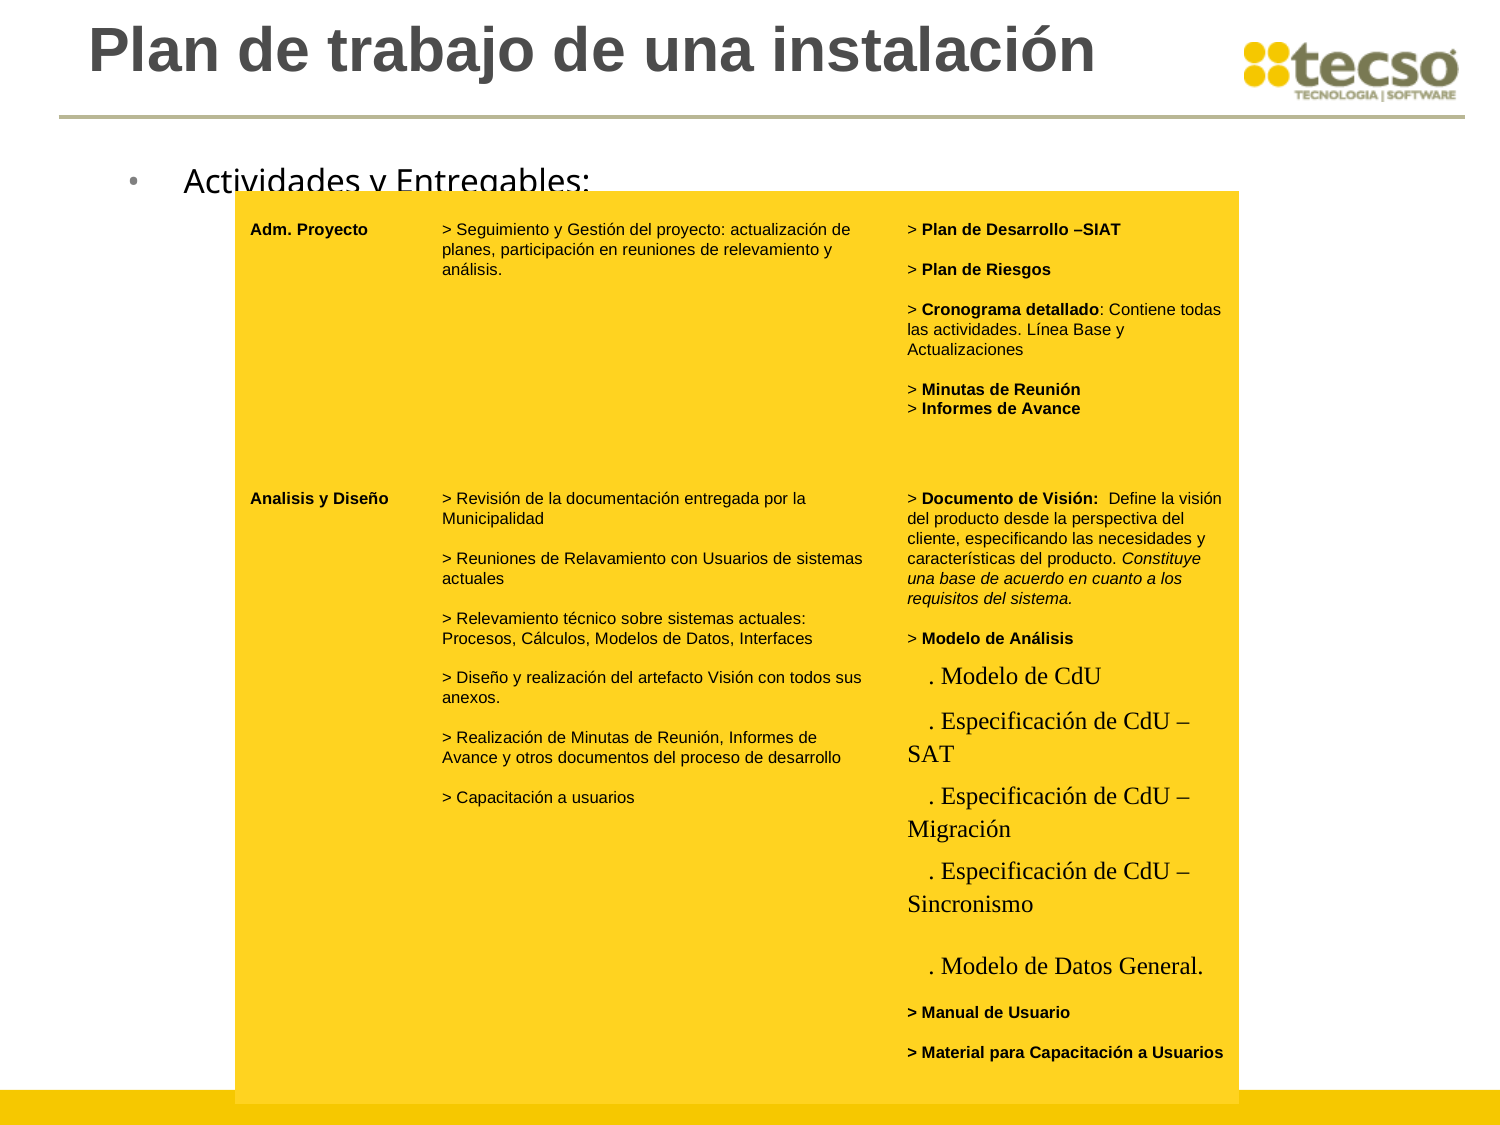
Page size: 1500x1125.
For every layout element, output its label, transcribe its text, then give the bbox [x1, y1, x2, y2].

table_header Adm. Proyecto [235, 191, 427, 460]
table_header > Plan de Desarrollo –SIAT > Plan de Riesgos > Cronograma detallado: Contiene todas las actividades. Línea Base y Actualizaciones > Minutas de Reunión > Informes de Avance [893, 191, 1239, 460]
table_cell Analisis y Diseño [235, 460, 427, 1104]
title Plan de trabajo de una instalación [73, 6, 1238, 211]
picture [1244, 42, 1459, 102]
table_cell > Documento de Visión: Define la visión del producto desde la perspectiva del cliente, especificando las necesidades y características del producto. Constituye una base de acuerdo en cuanto a los requisitos del sistema. > Modelo de Análisis . Modelo de CdU . Especificación de CdU – SAT . Especificación de CdU – Migración . Especificación de CdU – Sincronismo . Modelo de Datos General. > Manual de Usuario > Material para Capacitación a Usuarios [893, 460, 1239, 1104]
list Actividades y Entregables: [112, 149, 1201, 263]
table_cell > Revisión de la documentación entregada por la Municipalidad > Reuniones de Relavamiento con Usuarios de sistemas actuales > Relevamiento técnico sobre sistemas actuales: Procesos, Cálculos, Modelos de Datos, Interfaces > Diseño y realización del artefacto Visión con todos sus anexos. > Realización de Minutas de Reunión, Informes de Avance y otros documentos del proceso de desarrollo > Capacitación a usuarios [427, 460, 893, 1104]
table_header > Seguimiento y Gestión del proyecto: actualización de planes, participación en reuniones de relevamiento y análisis. [427, 191, 893, 460]
